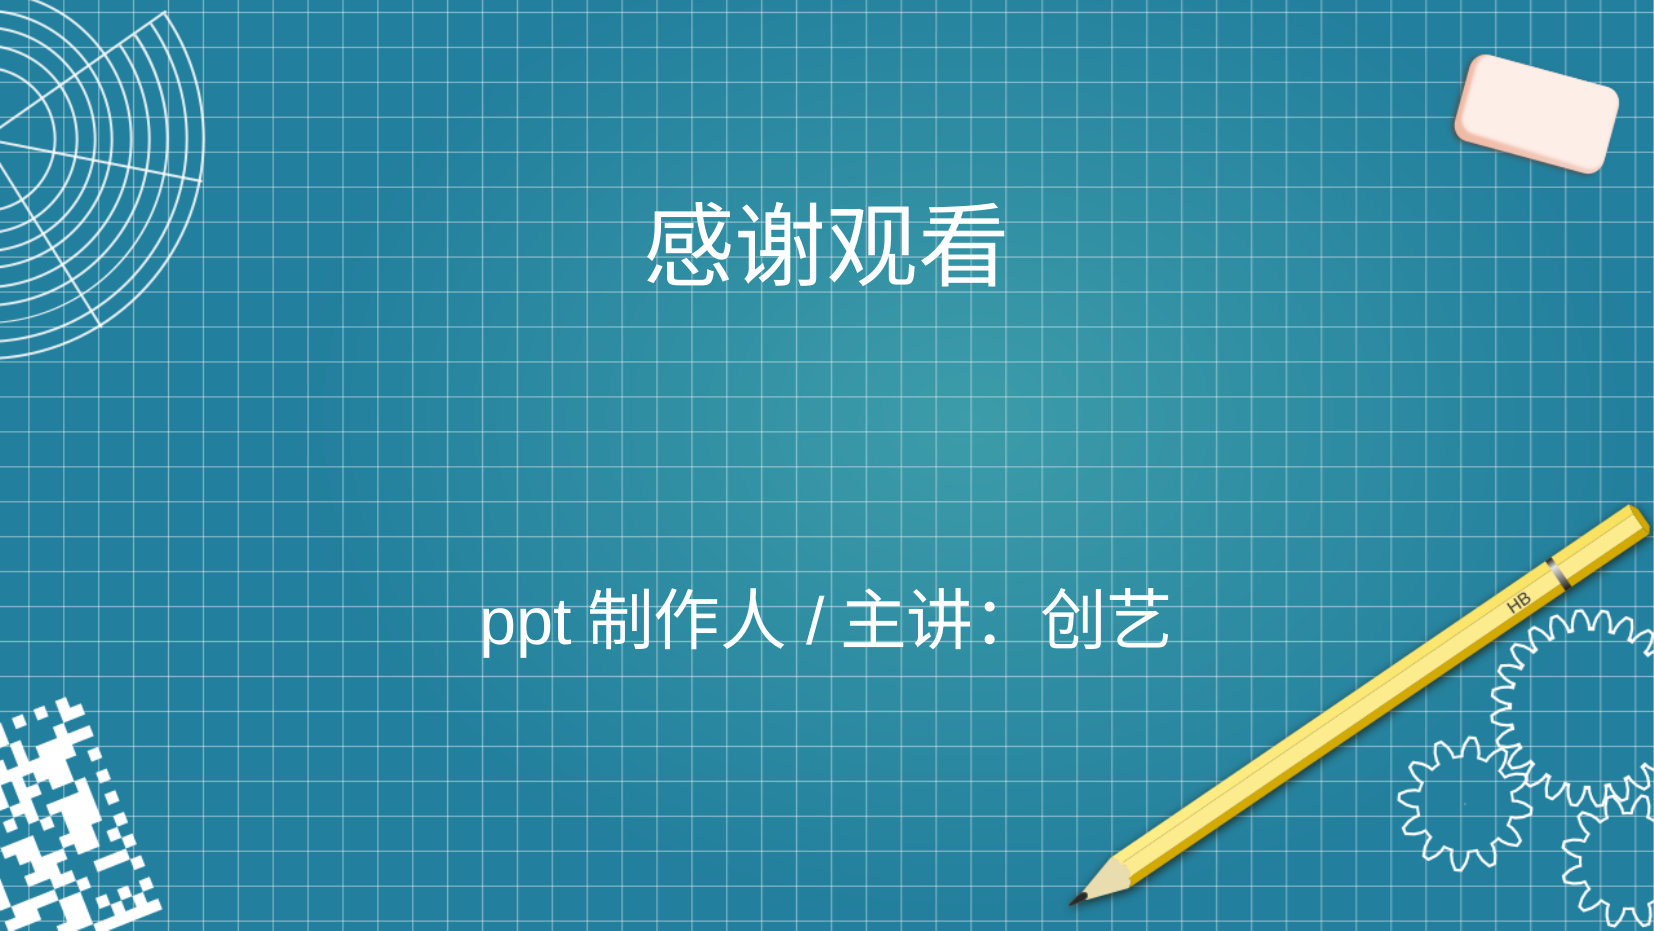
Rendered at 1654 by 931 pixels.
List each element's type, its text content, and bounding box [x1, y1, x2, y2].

subtitle ppt制作人/主讲：创艺 [82, 389, 1571, 842]
title 感谢观看 [82, 132, 1571, 346]
picture [0, 0, 1654, 931]
